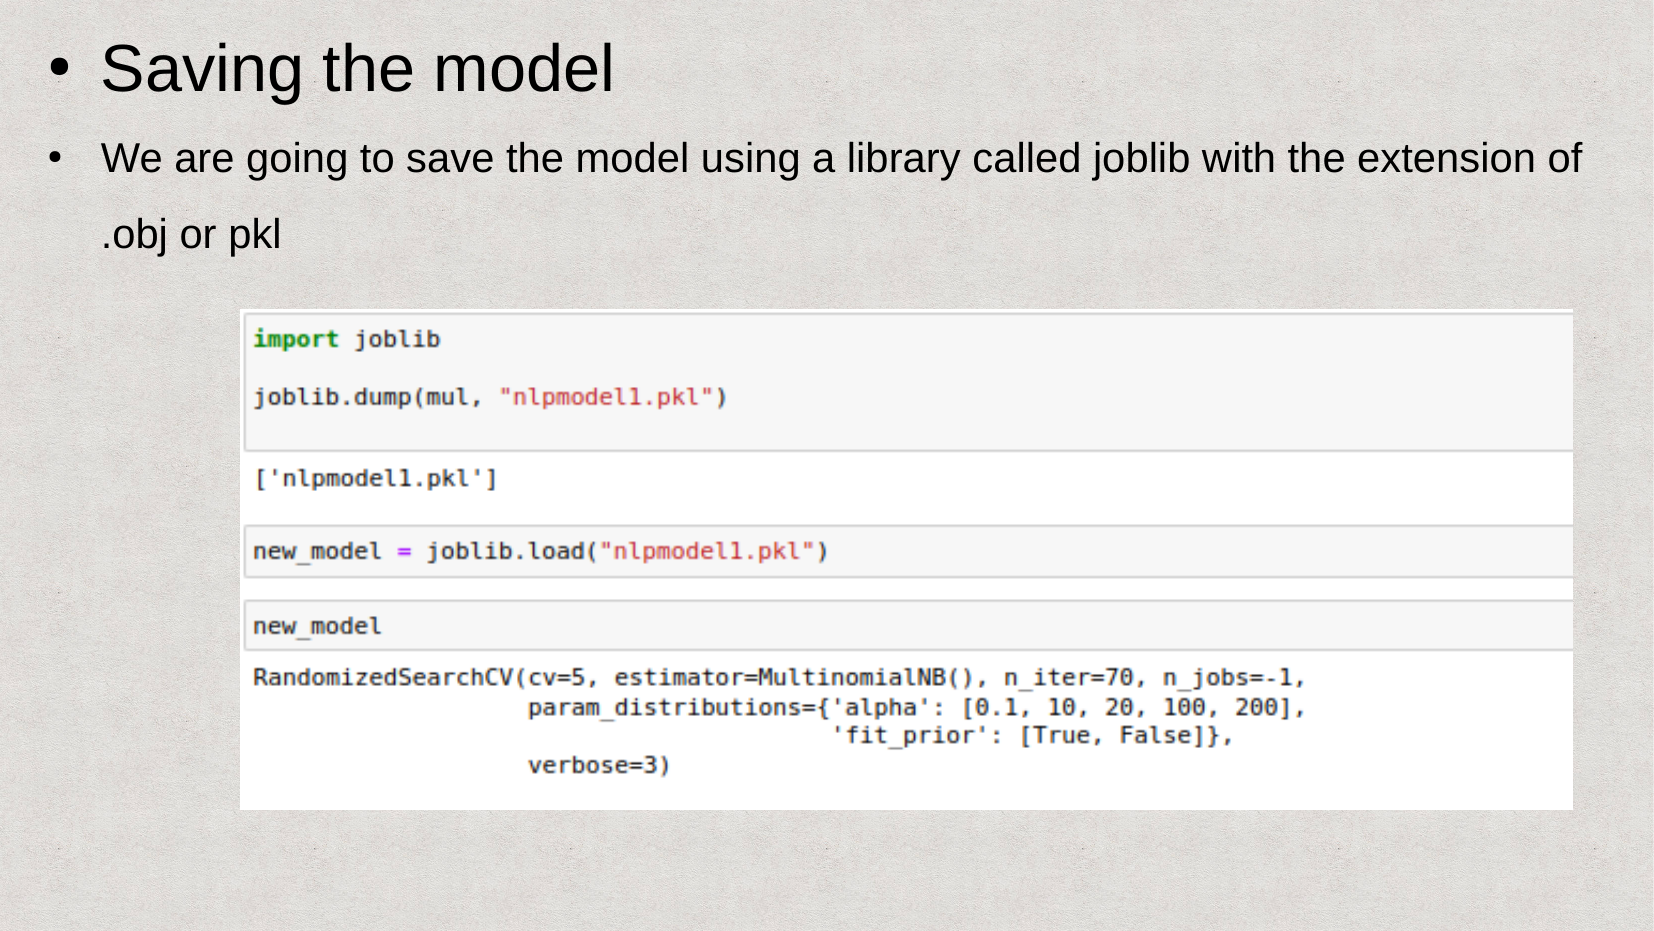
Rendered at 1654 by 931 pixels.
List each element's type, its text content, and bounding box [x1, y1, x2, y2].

list Saving the model We are going to save the model using a library called joblib with the extension of .obj or pkl [30, 30, 1606, 886]
picture [0, 0, 1654, 931]
